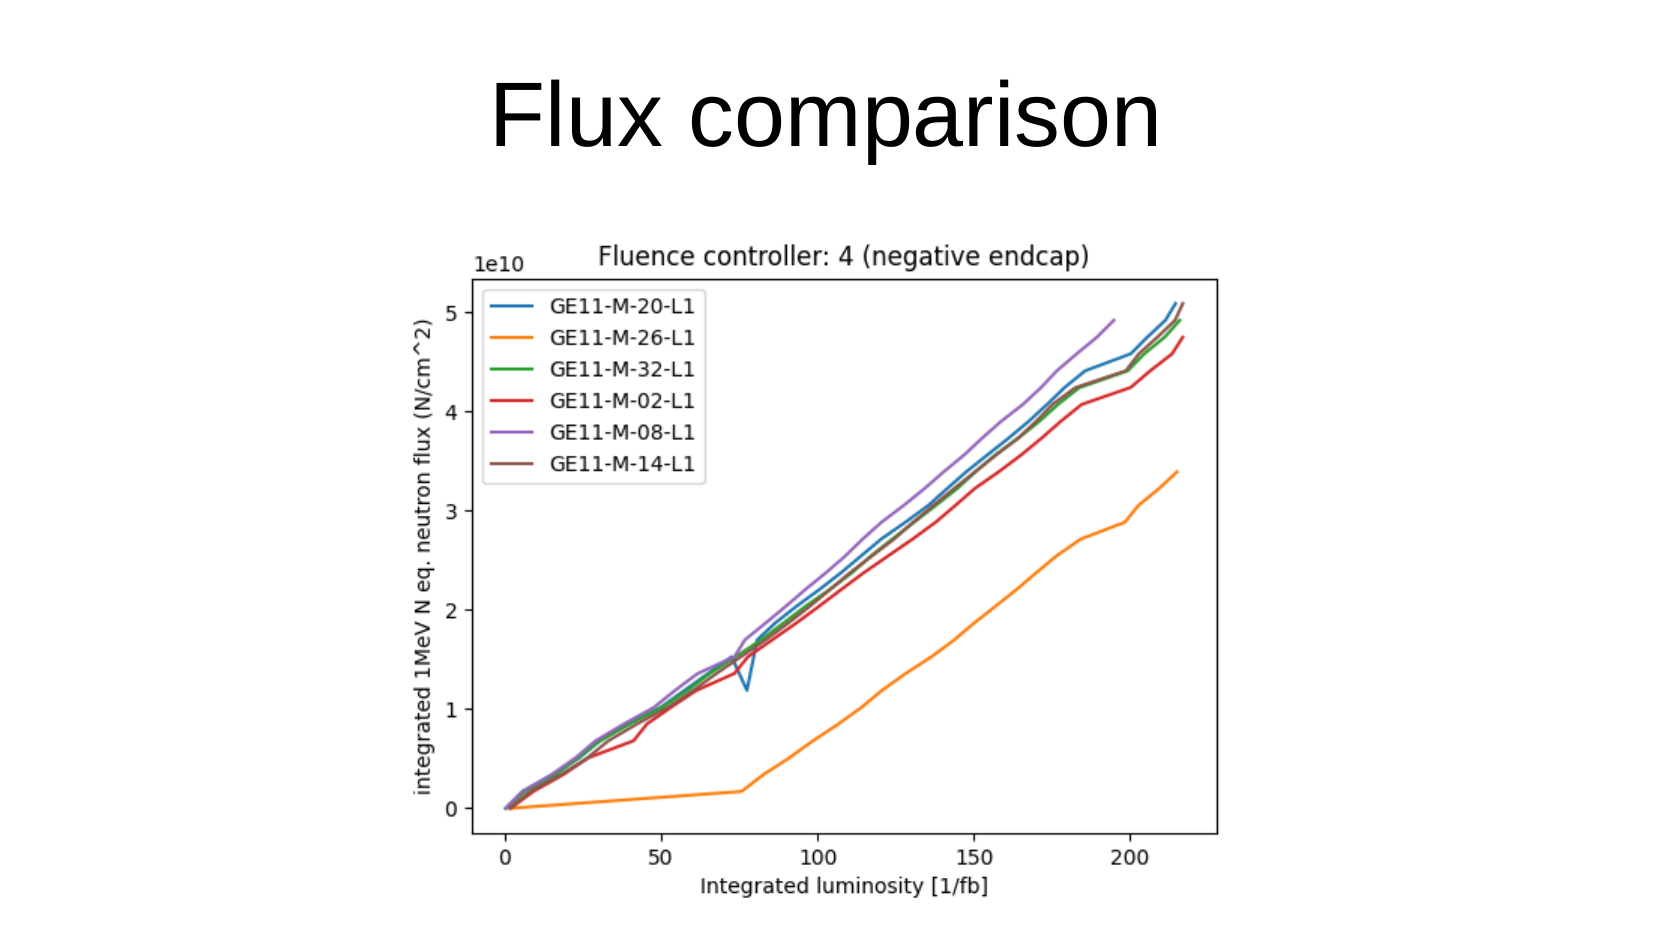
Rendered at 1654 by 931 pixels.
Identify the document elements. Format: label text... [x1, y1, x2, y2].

picture [352, 192, 1313, 913]
title Flux comparison [82, 37, 1571, 193]
